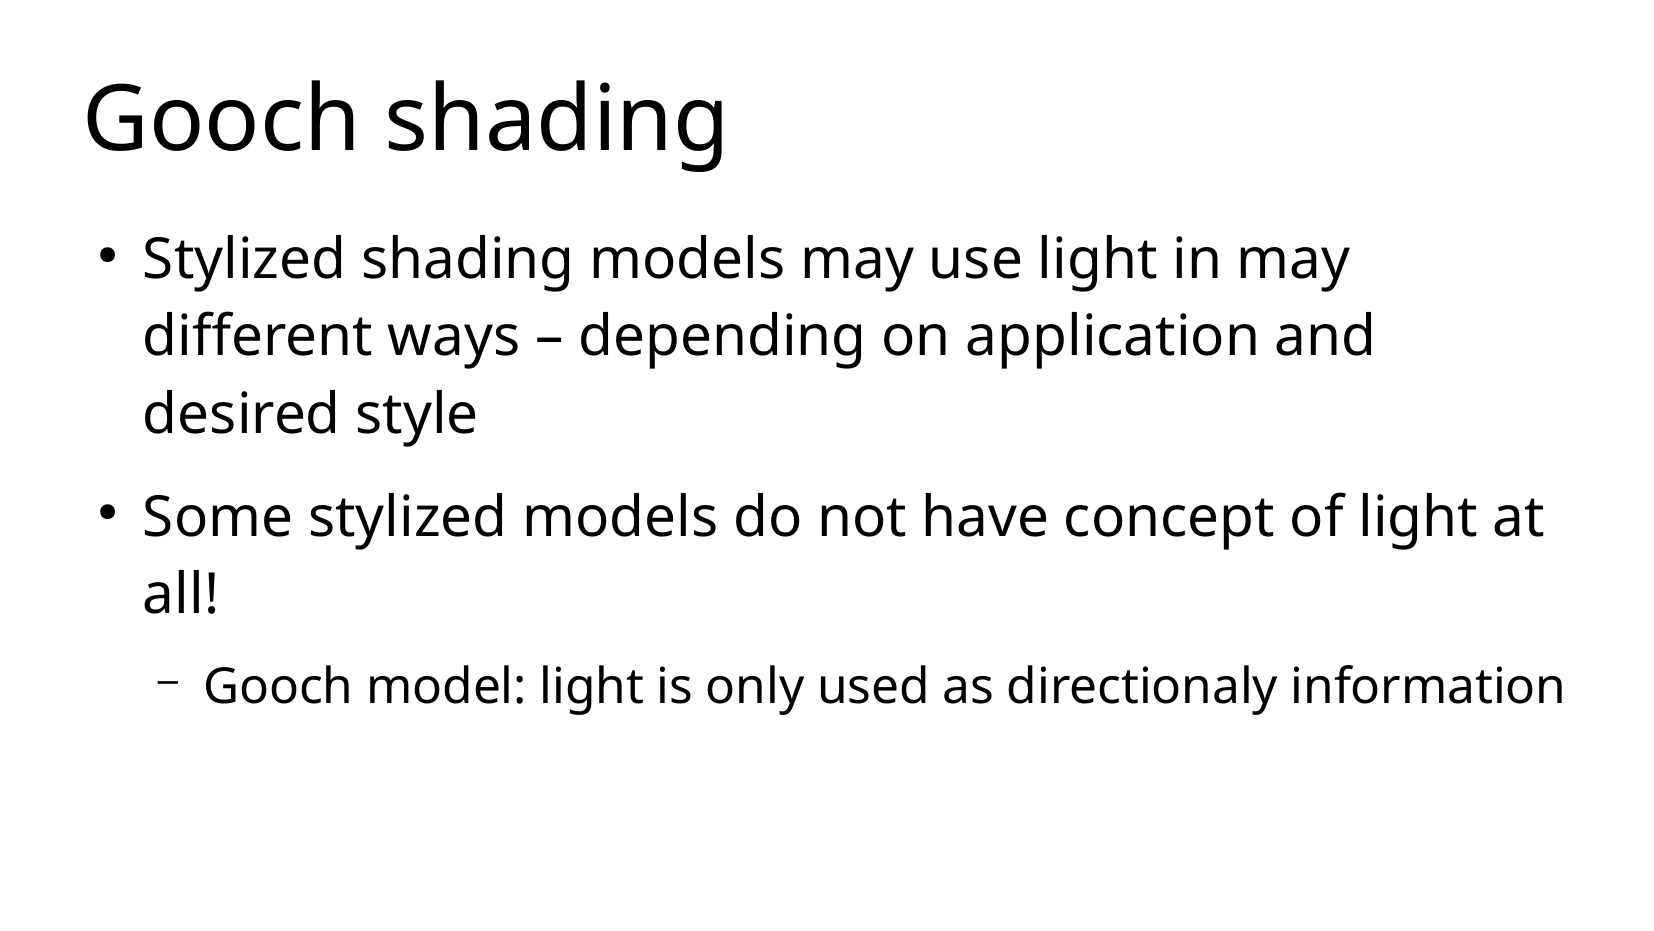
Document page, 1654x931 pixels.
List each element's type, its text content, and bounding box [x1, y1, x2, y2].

title Gooch shading [82, 37, 1571, 193]
list Stylized shading models may use light in may different ways – depending on application and desired style Some stylized models do not have concept of light at all! Gooch model: light is only used as directionaly information [82, 217, 1571, 758]
